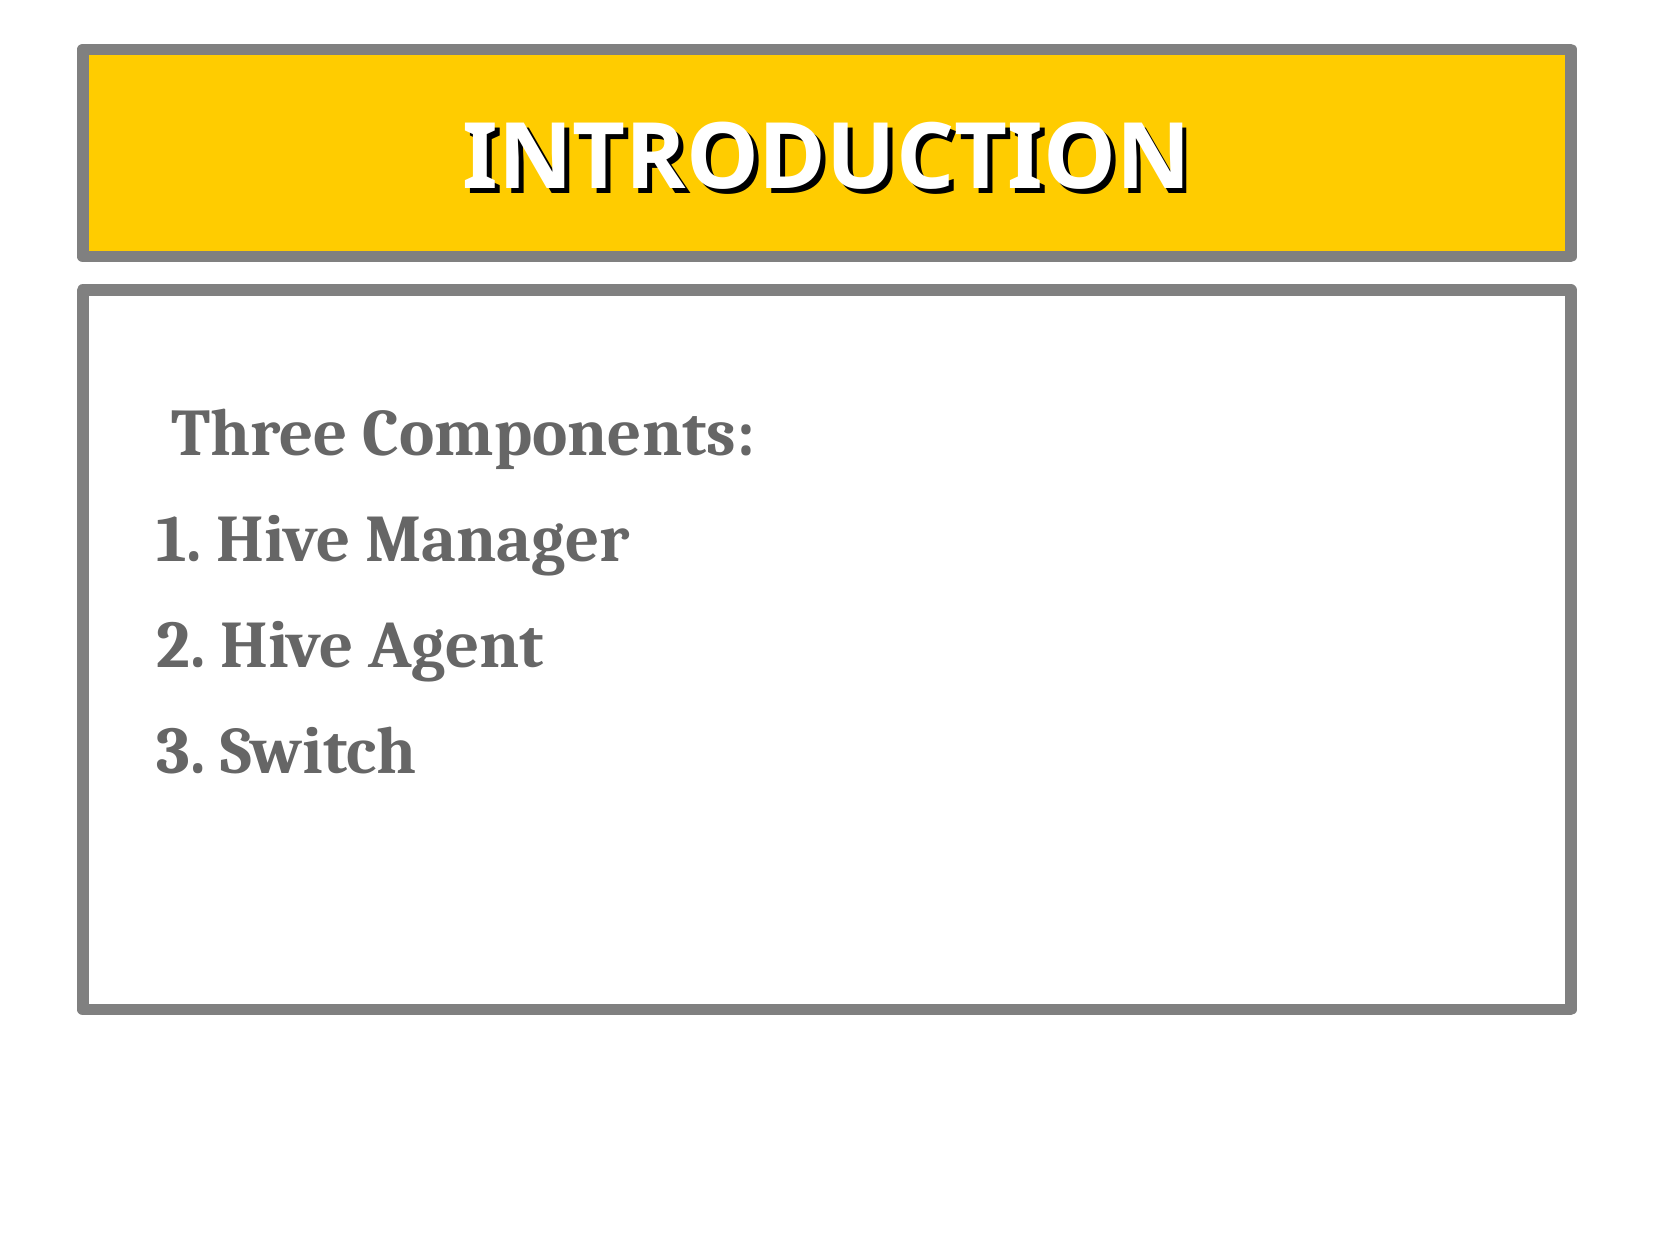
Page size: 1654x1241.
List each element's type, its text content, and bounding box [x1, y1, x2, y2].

title INTRODUCTION [82, 49, 1571, 257]
list Three Components: 1. Hive Manager 2. Hive Agent 3. Switch [82, 290, 1571, 1010]
